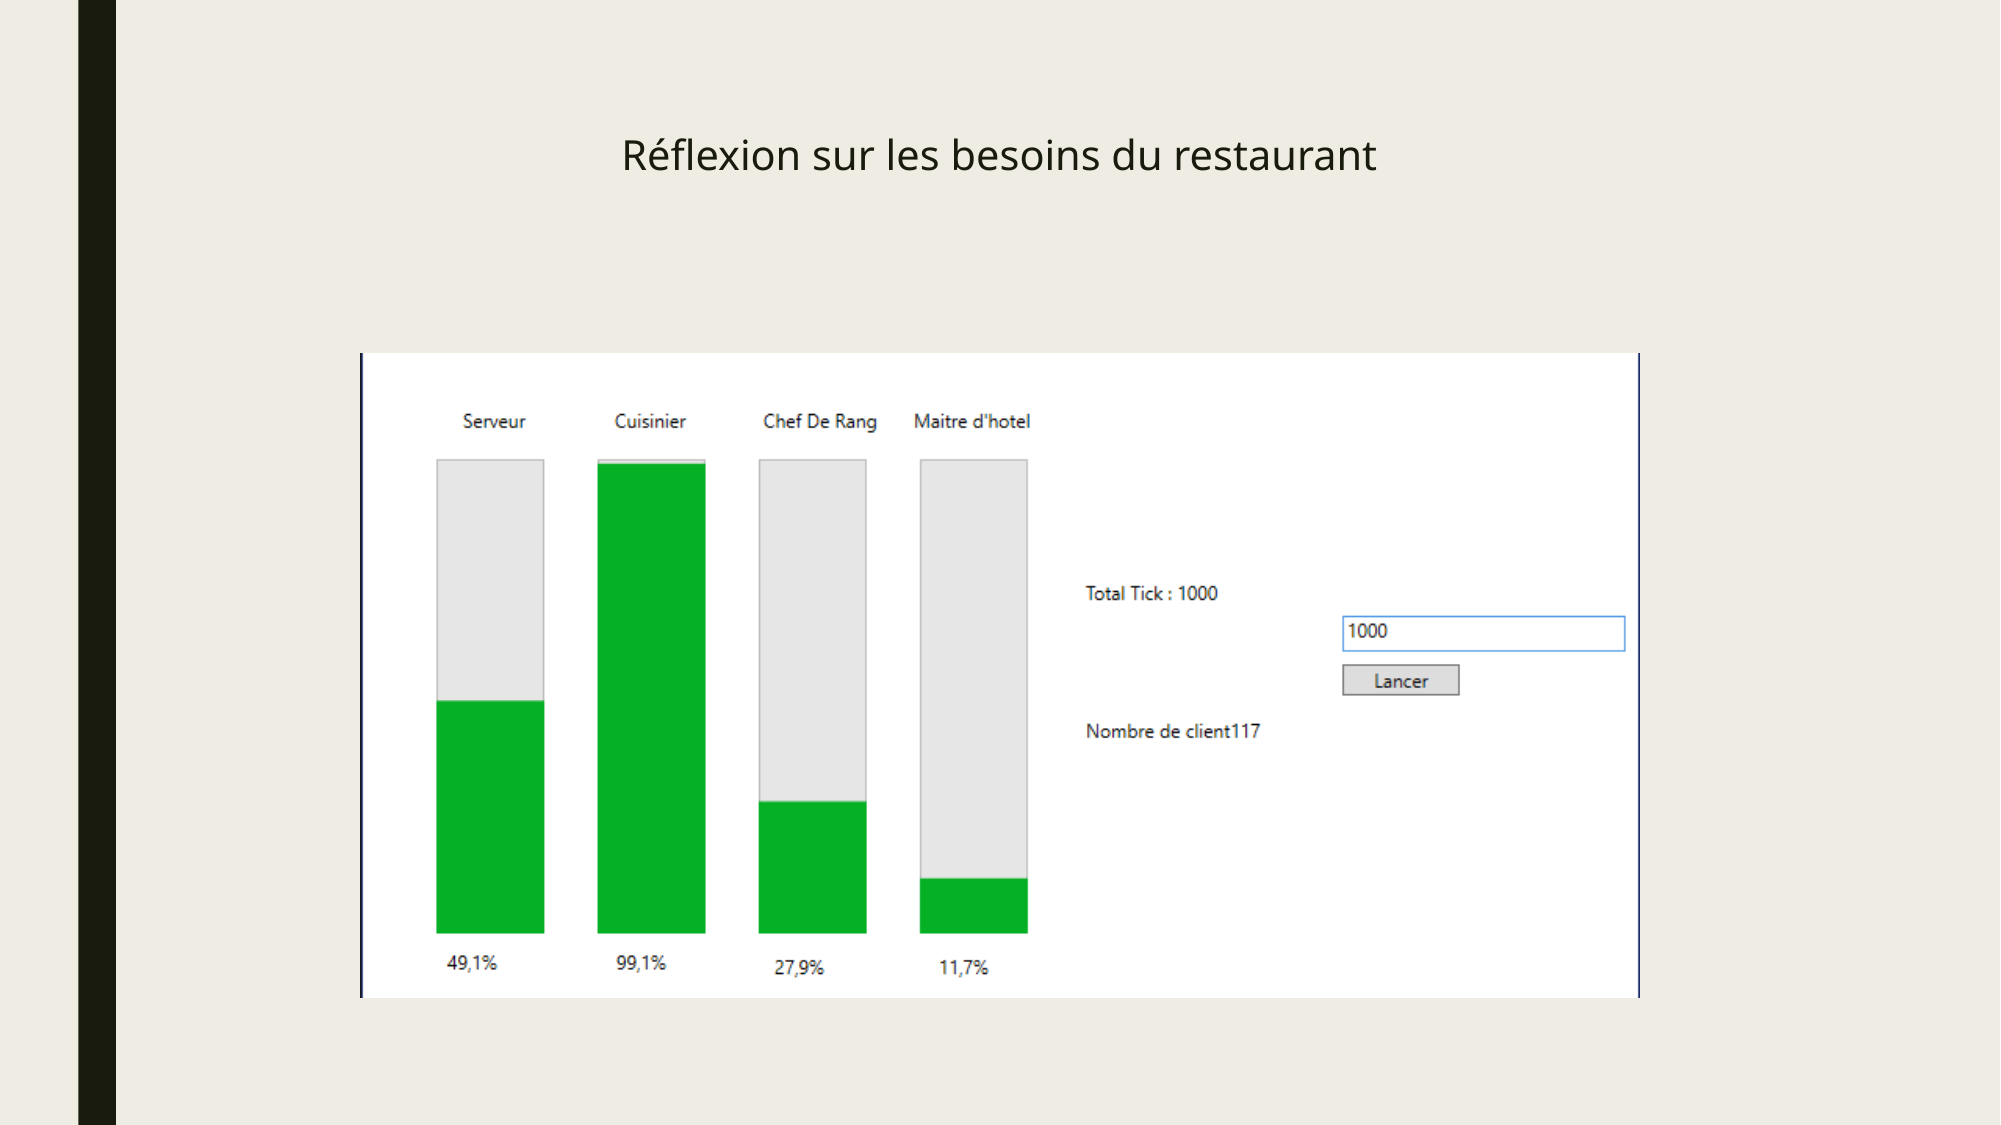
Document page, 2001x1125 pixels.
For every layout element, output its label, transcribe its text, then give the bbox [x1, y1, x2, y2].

title Réflexion sur les besoins du restaurant [212, 127, 1788, 238]
picture [360, 353, 1640, 998]
